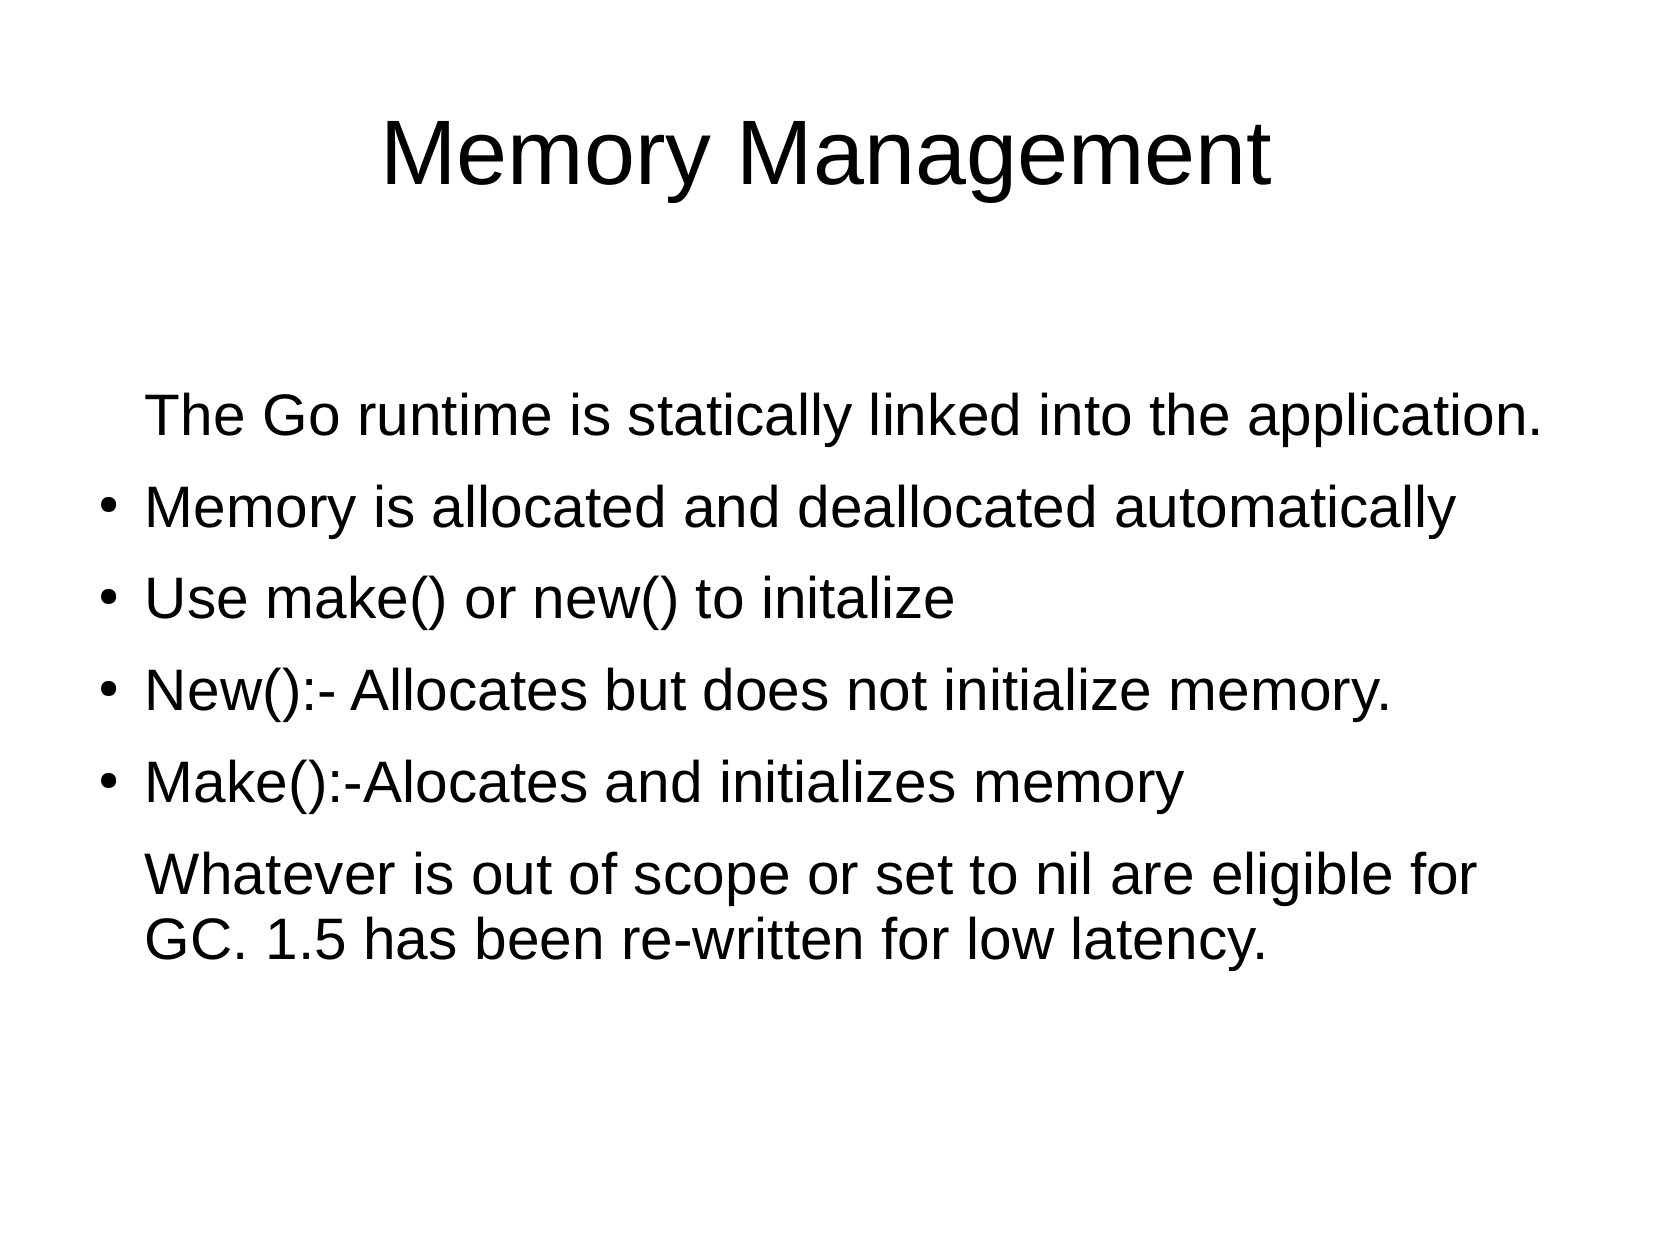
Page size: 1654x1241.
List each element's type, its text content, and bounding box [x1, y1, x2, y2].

title Memory Management [82, 49, 1571, 257]
list The Go runtime is statically linked into the application. Memory is allocated and deallocated automatically Use make() or new() to initalize New():- Allocates but does not initialize memory. Make():-Alocates and initializes memory Whatever is out of scope or set to nil are eligible for GC. 1.5 has been re-written for low latency. [82, 290, 1571, 1010]
